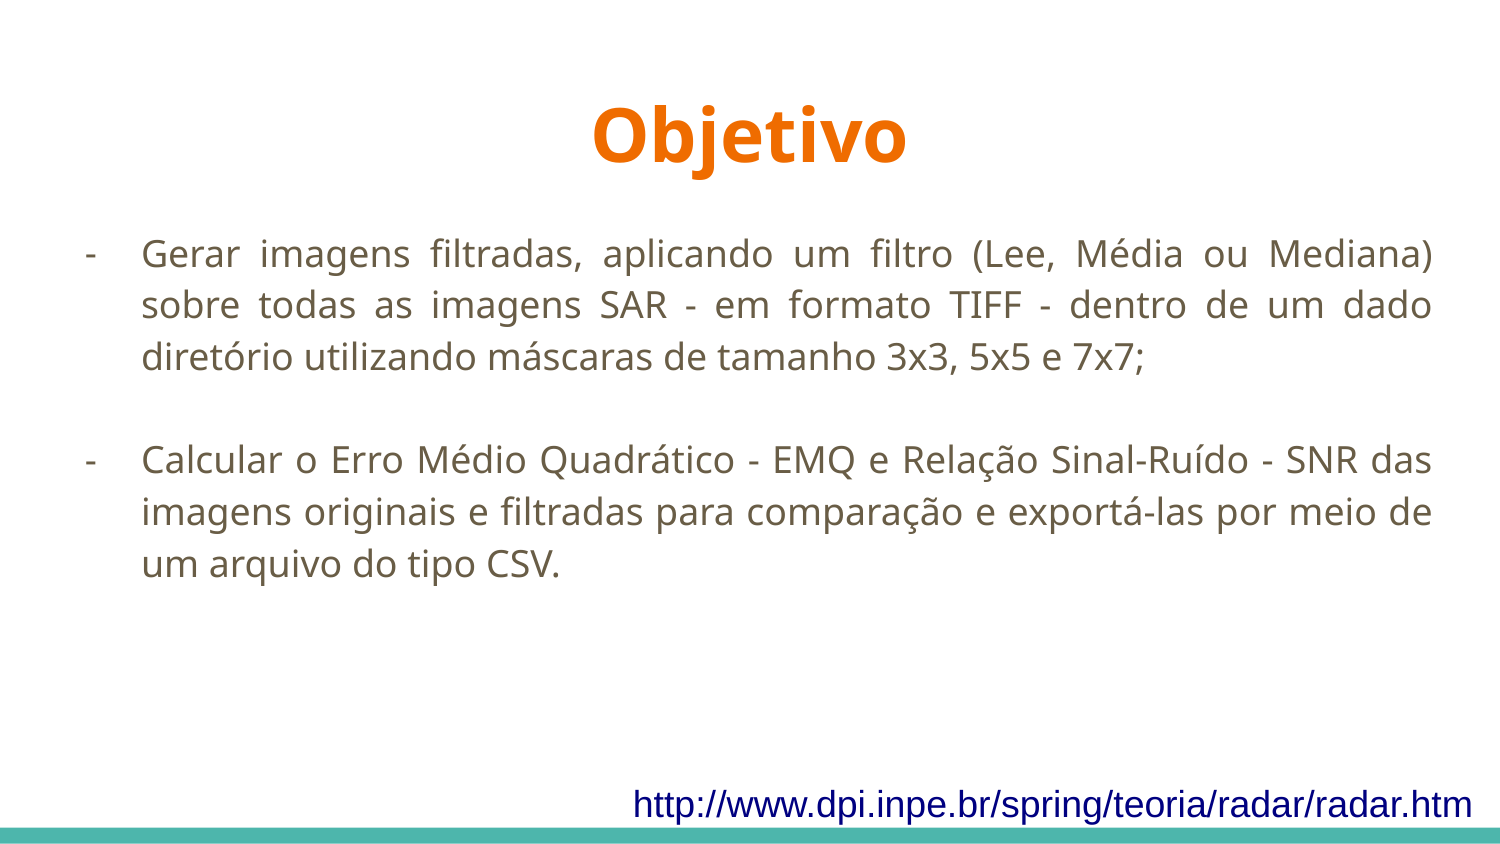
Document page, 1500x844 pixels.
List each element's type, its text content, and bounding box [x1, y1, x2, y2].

title Objetivo [51, 72, 1449, 189]
text_box http://www.dpi.inpe.br/spring/teoria/radar/radar.htm [614, 780, 1493, 825]
list Gerar imagens filtradas, aplicando um filtro (Lee, Média ou Mediana) sobre todas as imagens SAR - em formato TIFF - dentro de um dado diretório utilizando máscaras de tamanho 3x3, 5x5 e 7x7; Calcular o Erro Médio Quadrático - EMQ e Relação Sinal-Ruído - SNR das imagens originais e filtradas para comparação e exportá-las por meio de um arquivo do tipo CSV. [51, 207, 1449, 750]
